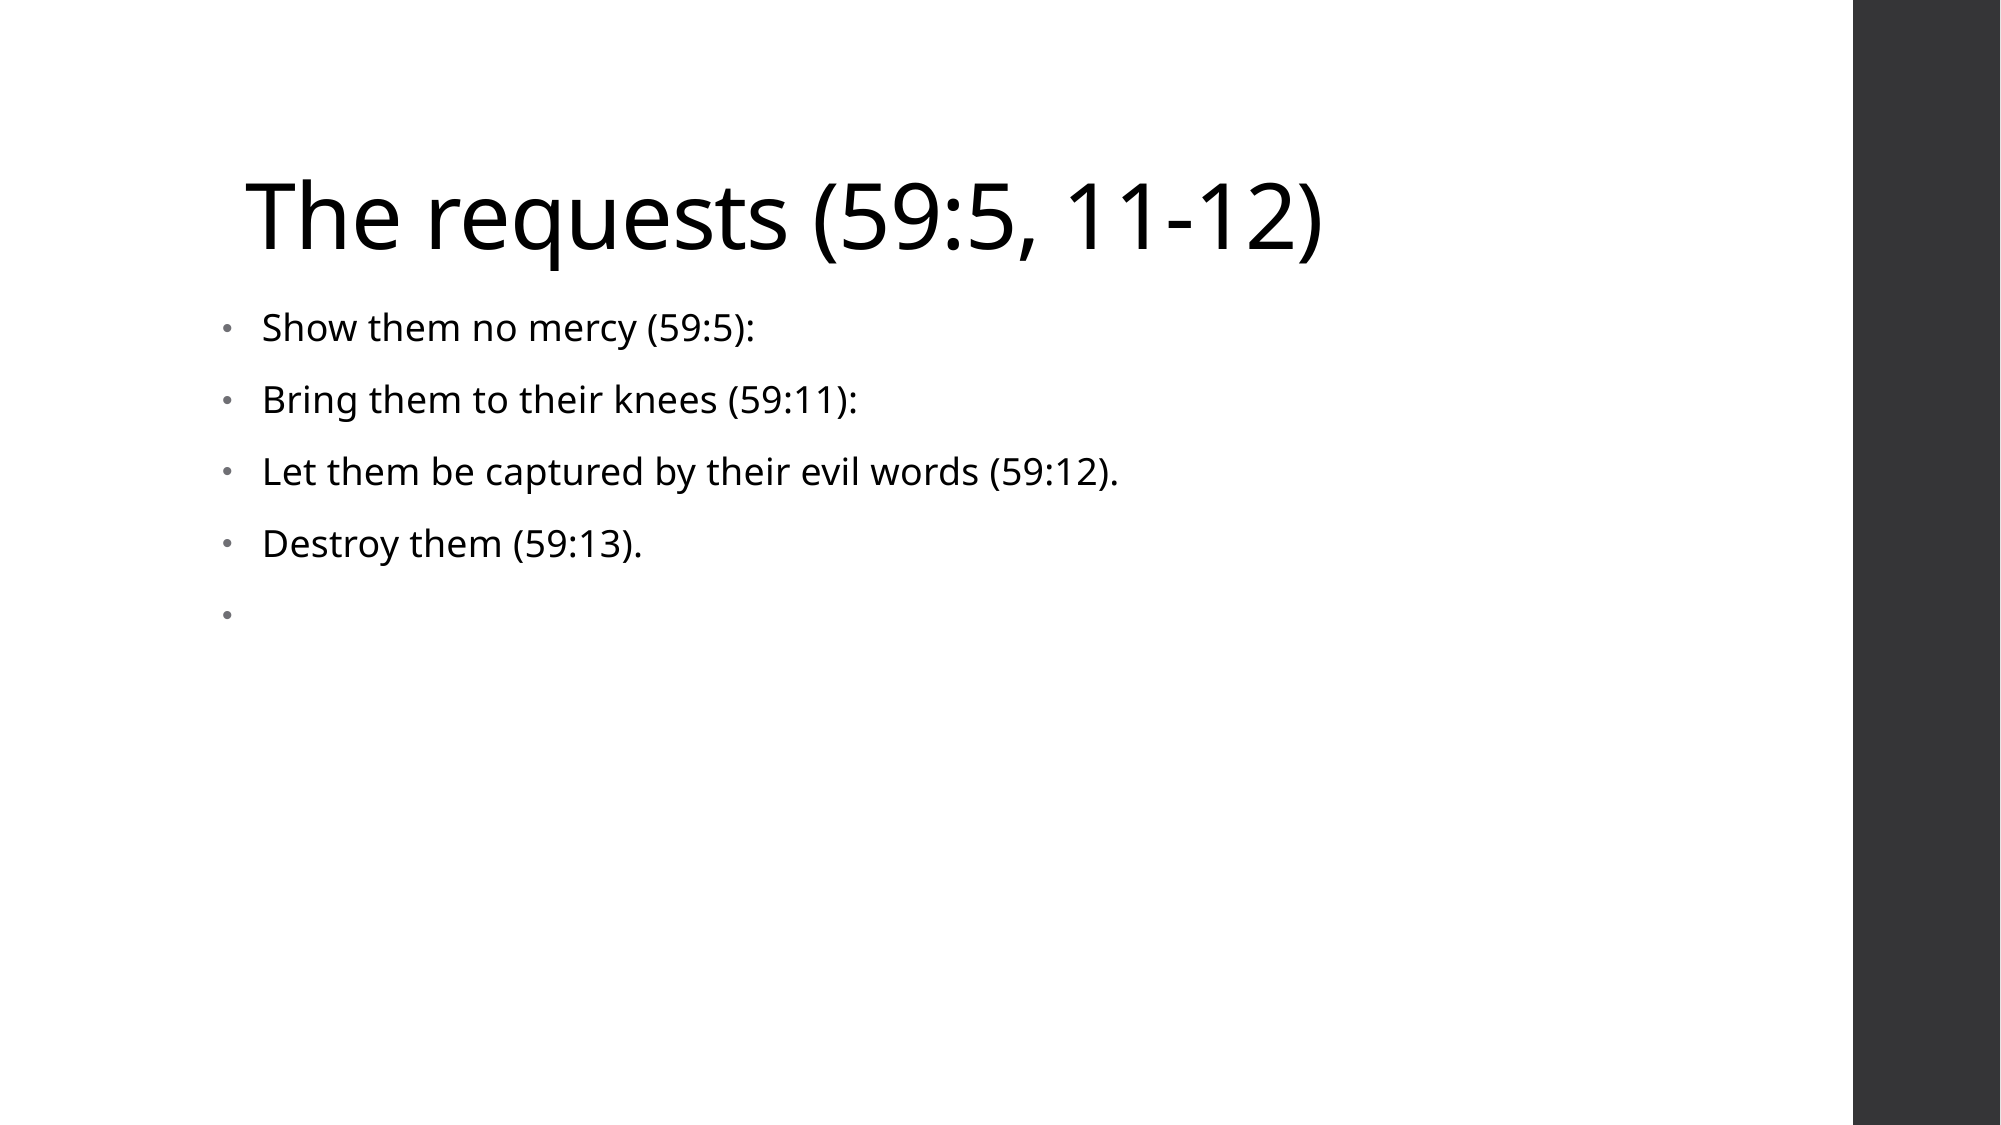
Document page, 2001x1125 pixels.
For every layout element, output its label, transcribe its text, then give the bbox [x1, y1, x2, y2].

list Show them no mercy (59:5): Bring them to their knees (59:11): Let them be captured by their evil words (59:12). Destroy them (59:13). [206, 299, 1617, 1014]
title The requests (59:5, 11-12) [206, 60, 1797, 278]
